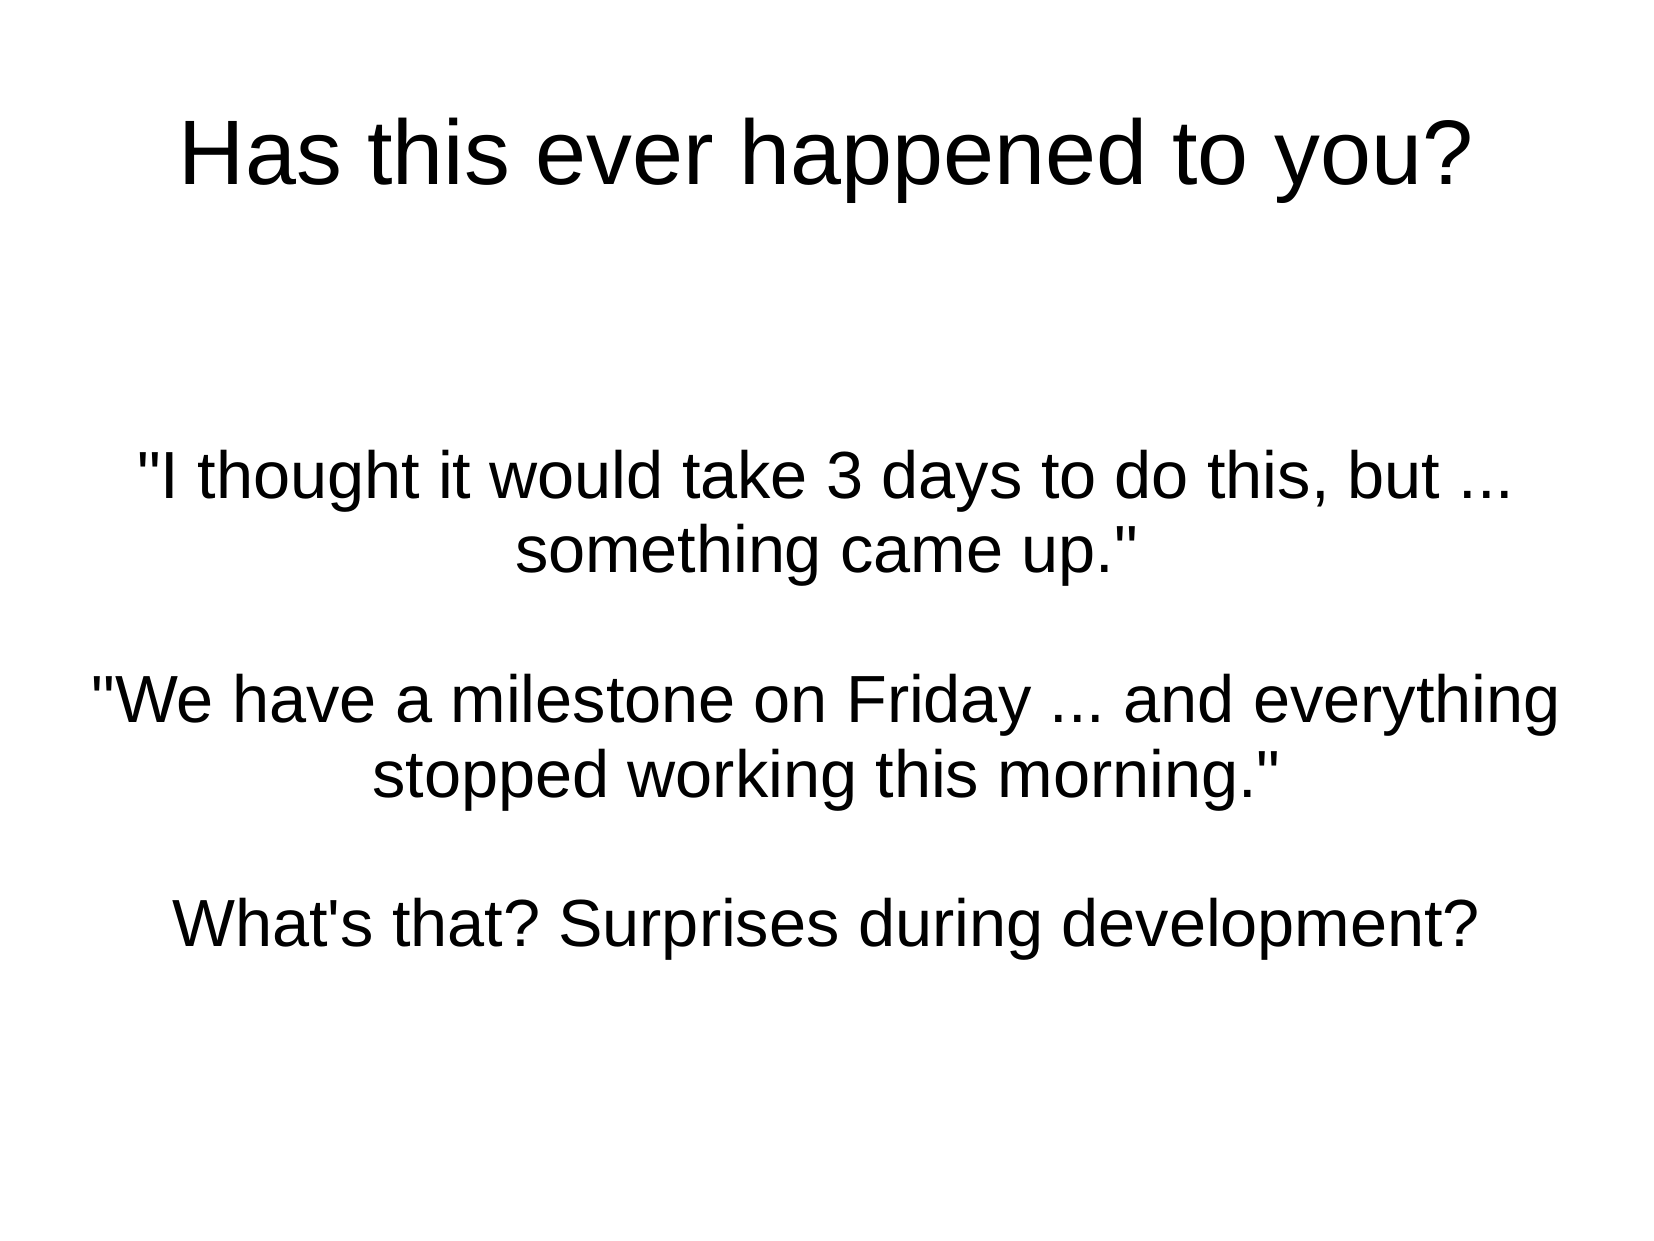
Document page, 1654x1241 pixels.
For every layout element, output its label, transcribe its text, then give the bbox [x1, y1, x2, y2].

title Has this ever happened to you? [82, 56, 1571, 250]
subtitle "I thought it would take 3 days to do this, but ... something came up." "We have a milestone on Friday ... and everything stopped working this morning." What's that? Surprises during development? [82, 297, 1571, 1102]
